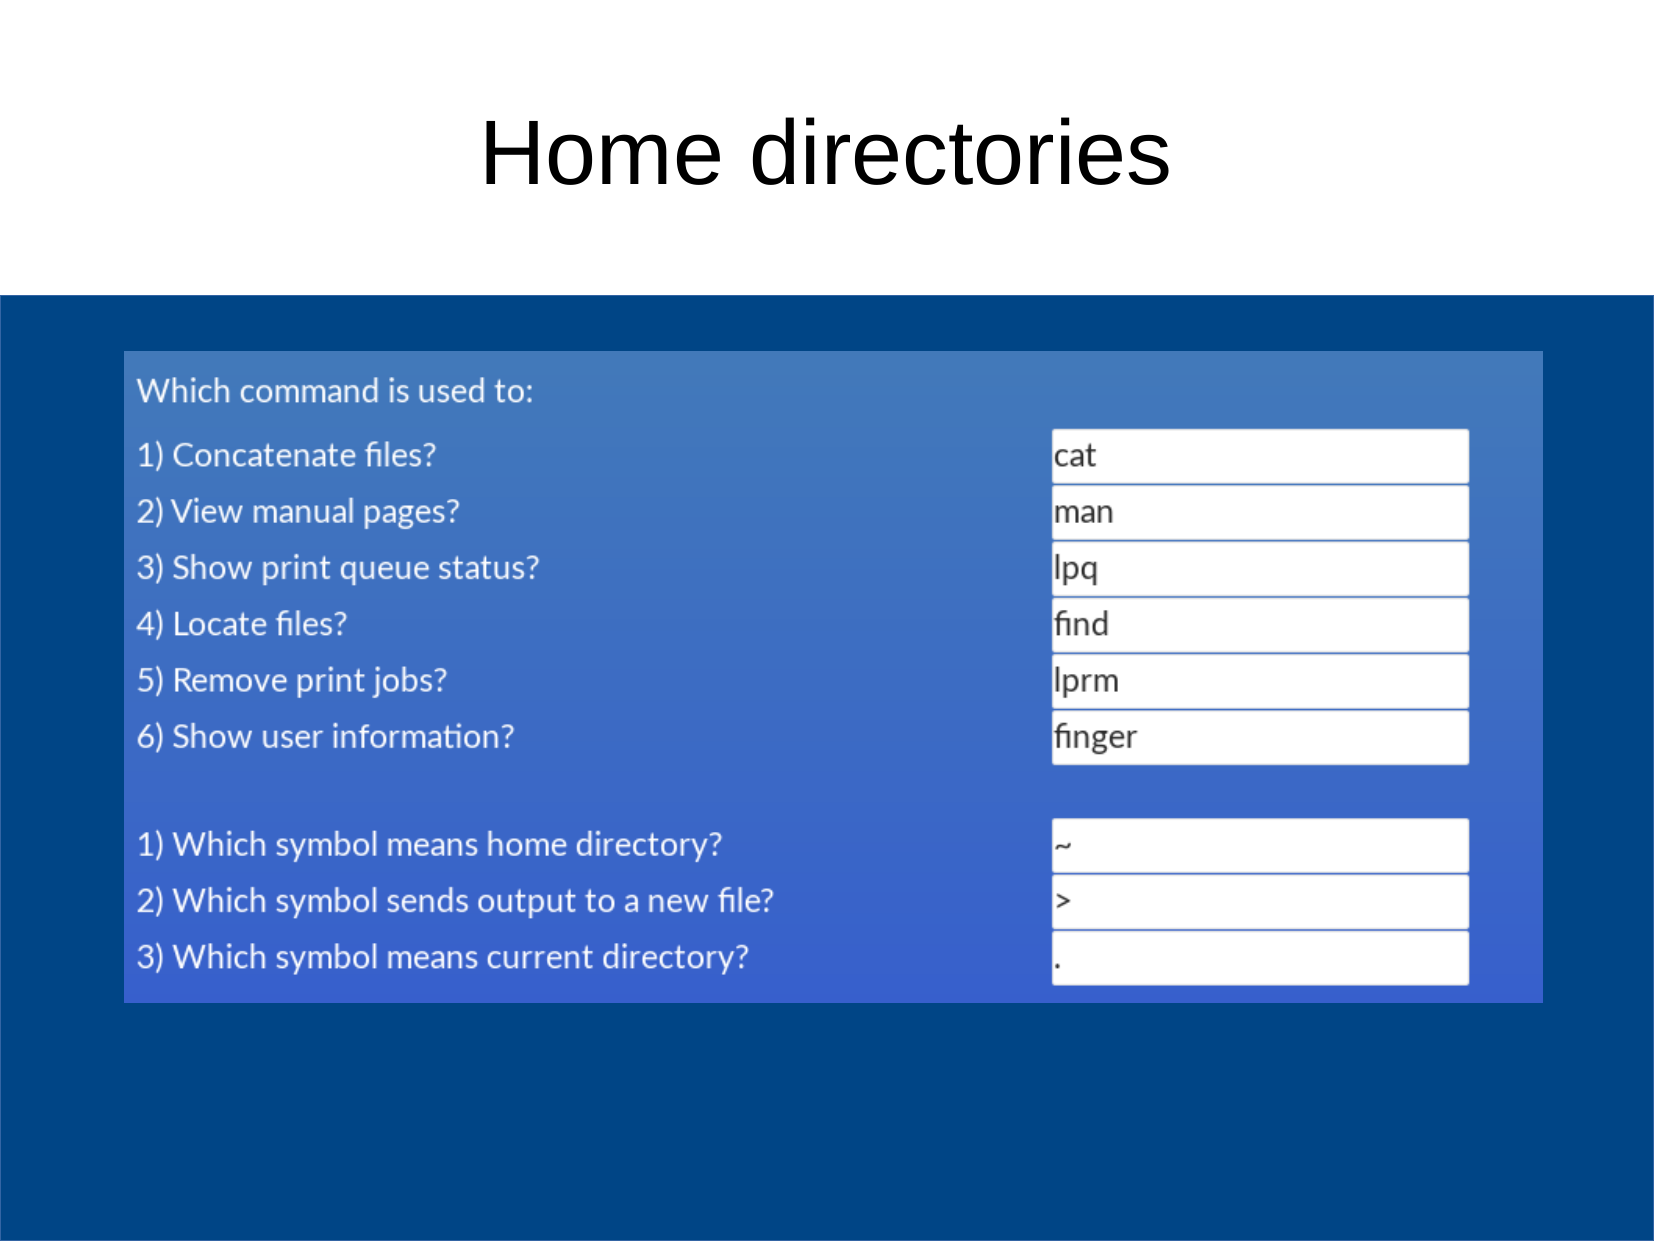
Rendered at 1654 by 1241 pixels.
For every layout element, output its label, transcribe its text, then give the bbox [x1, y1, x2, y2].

picture [124, 351, 1543, 1003]
title Home directories [82, 49, 1571, 257]
text_box [0, 295, 1654, 1241]
